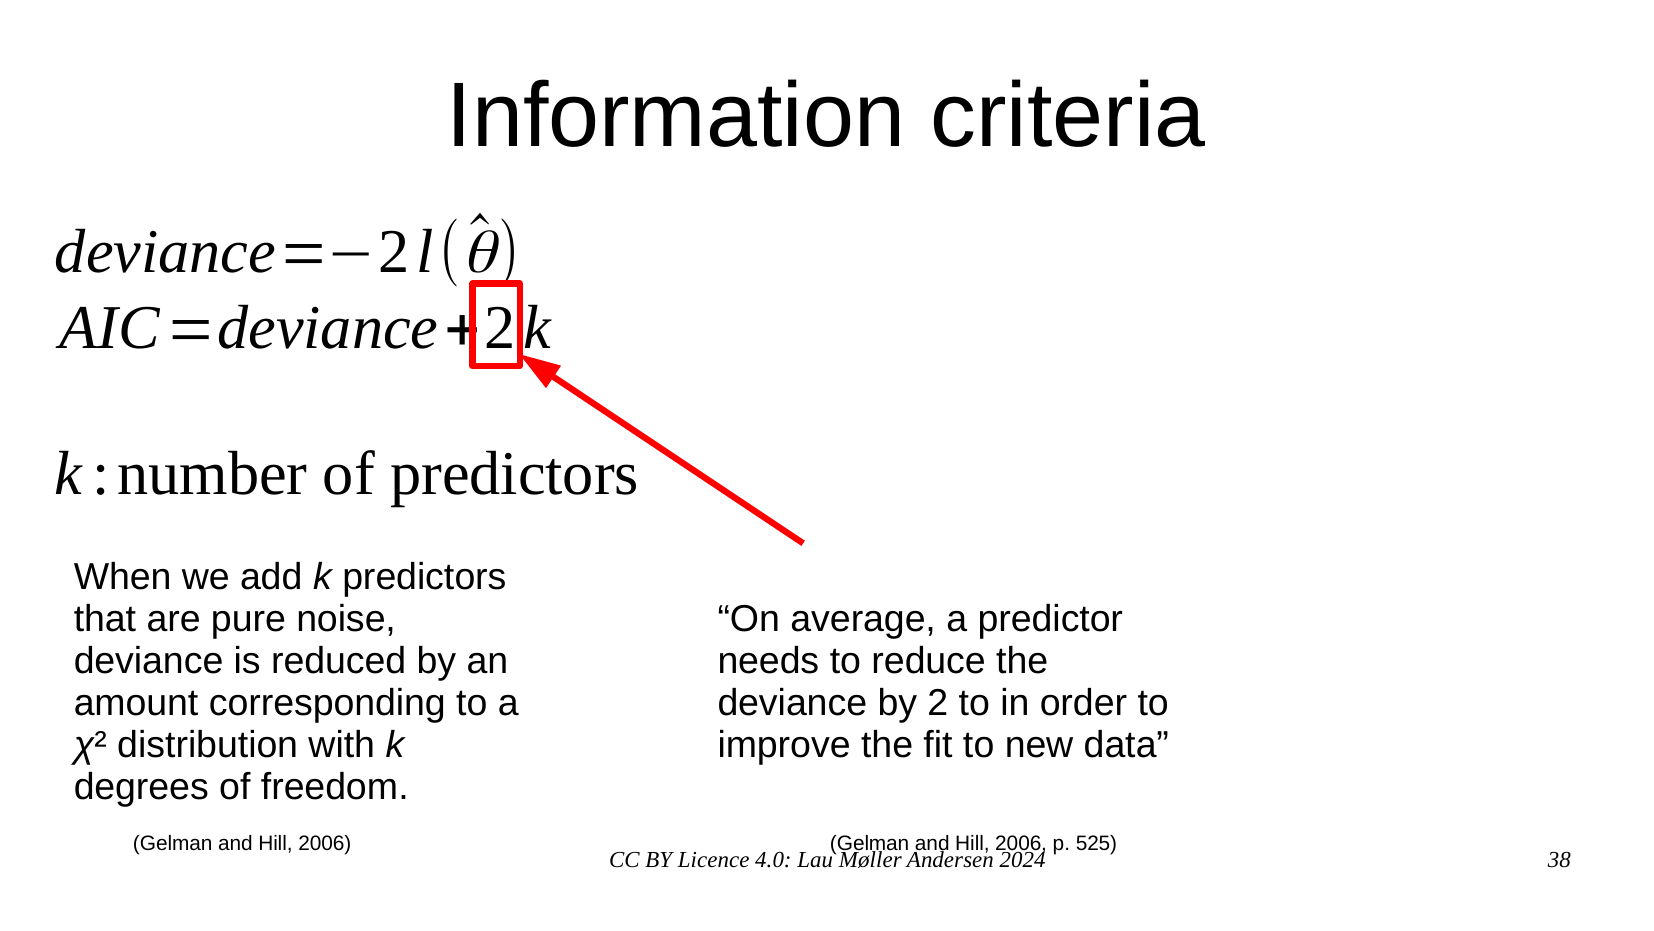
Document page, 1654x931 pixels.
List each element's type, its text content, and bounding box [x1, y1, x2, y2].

text_box When we add k predictors that are pure noise, deviance is reduced by an amount corresponding to a χ² distribution with k degrees of freedom. [59, 548, 544, 815]
chart [476, 287, 517, 363]
text_box “On average, a predictor needs to reduce the deviance by 2 to in order to improve the fit to new data” [702, 590, 1188, 774]
chart [47, 209, 648, 508]
text_box (Gelman and Hill, 2006, p. 525) [814, 824, 1229, 886]
text_box (Gelman and Hill, 2006) [118, 824, 367, 863]
title Information criteria [82, 37, 1571, 193]
